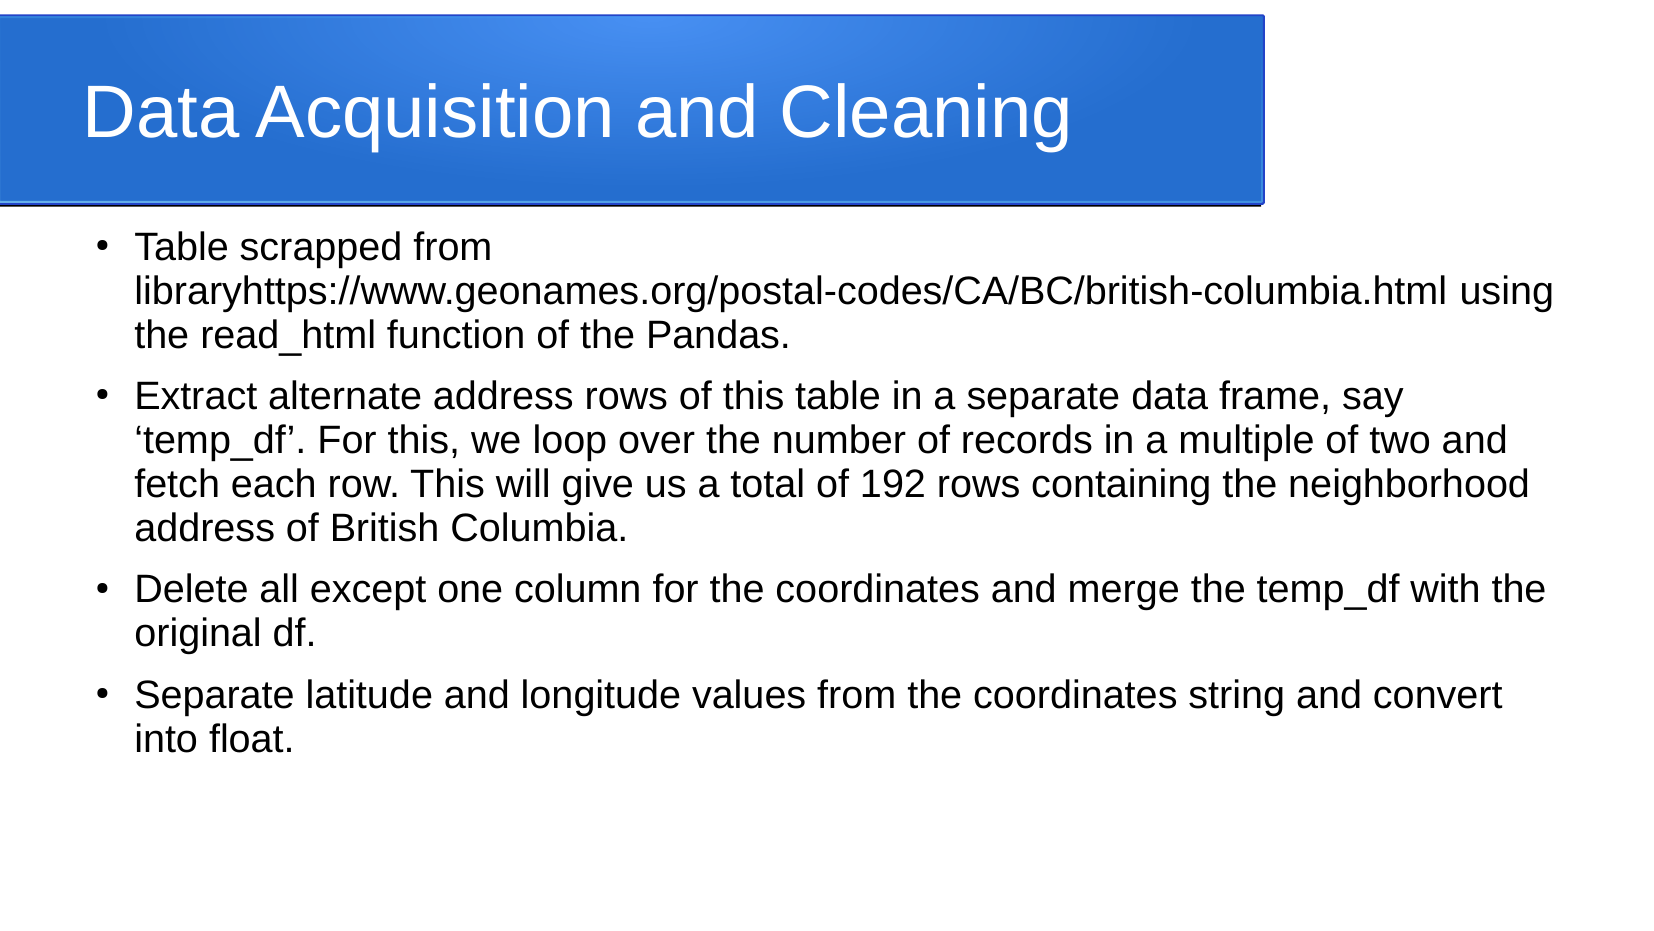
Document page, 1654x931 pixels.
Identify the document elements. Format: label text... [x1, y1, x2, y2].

list Table scrapped from libraryhttps://www.geonames.org/postal-codes/CA/BC/british-columbia.html using the read_html function of the Pandas. Extract alternate address rows of this table in a separate data frame, say ‘temp_df’. For this, we loop over the number of records in a multiple of two and fetch each row. This will give us a total of 192 rows containing the neighborhood address of British Columbia. Delete all except one column for the coordinates and merge the temp_df with the original df. Separate latitude and longitude values from the coordinates string and convert into float. [82, 224, 1571, 764]
title Data Acquisition and Cleaning [82, 35, 1235, 189]
